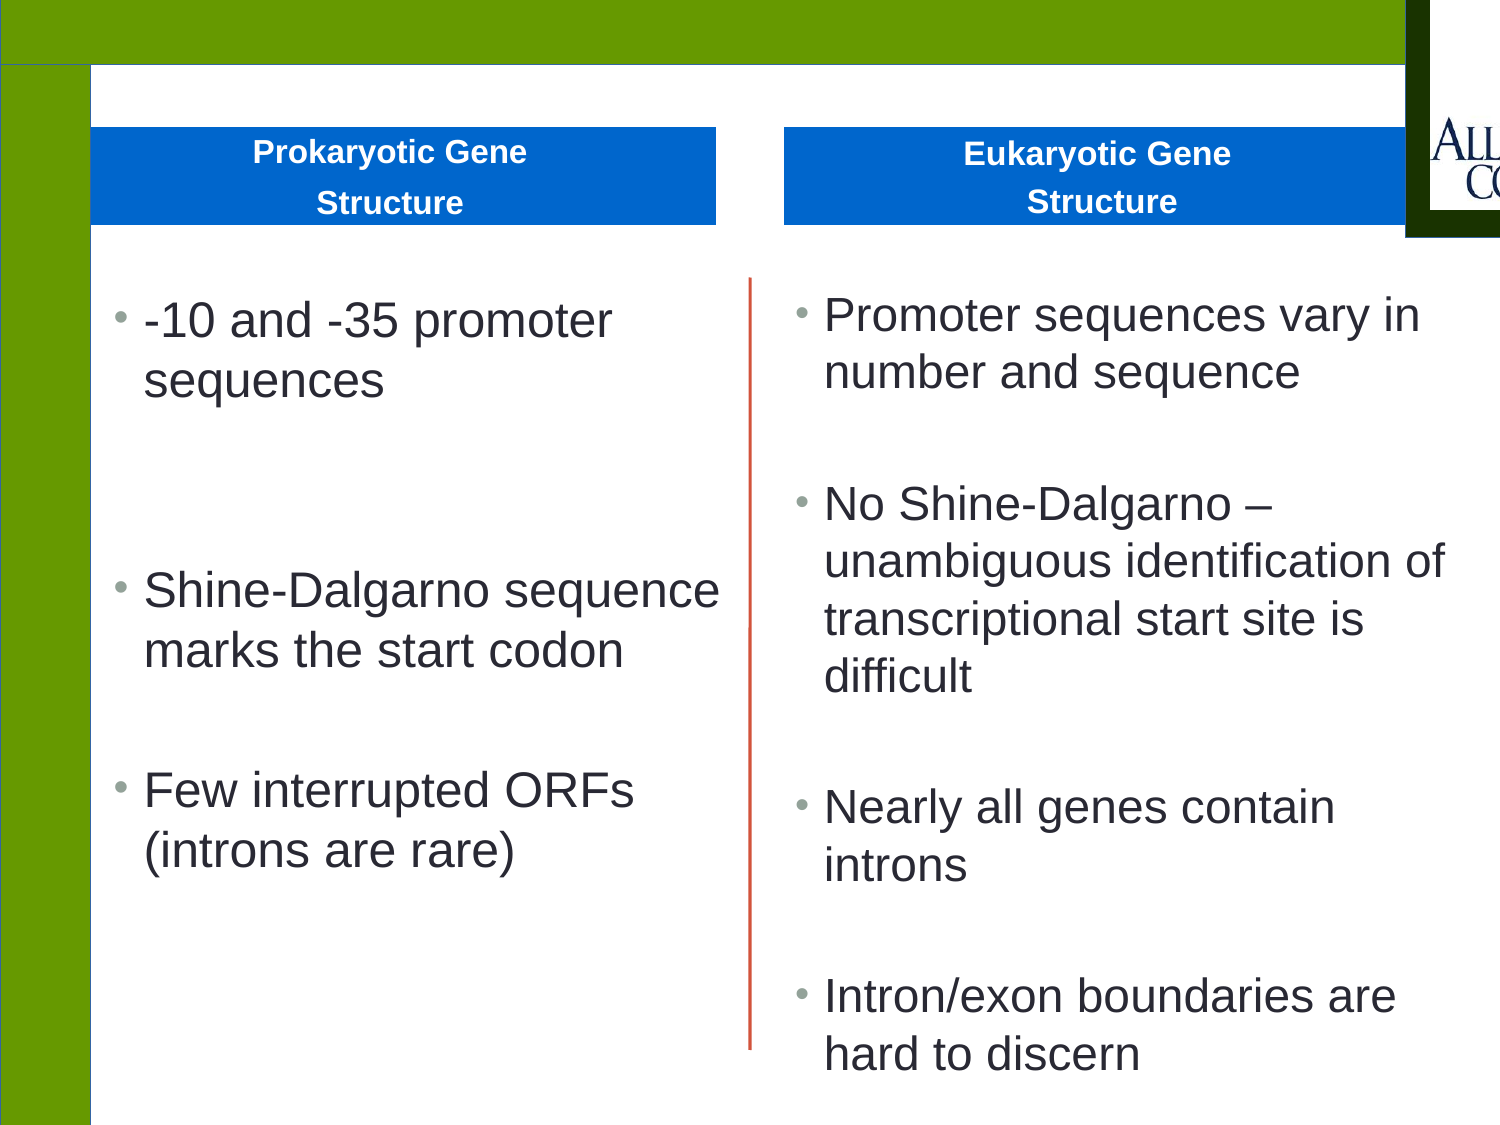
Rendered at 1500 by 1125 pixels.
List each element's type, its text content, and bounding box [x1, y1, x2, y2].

list -10 and -35 promoter sequences Shine-Dalgarno sequence marks the start codon Few interrupted ORFs (introns are rare) [98, 279, 744, 1049]
text_box [0, 0, 1500, 1125]
list Promoter sequences vary in number and sequence No Shine-Dalgarno – unambiguous identification of transcriptional start site is difficult Nearly all genes contain introns Intron/exon boundaries are hard to discern [780, 275, 1486, 1096]
list Eukaryotic Gene Structure [780, 123, 1405, 229]
picture [1430, 0, 1500, 210]
list Prokaryotic Gene Structure [91, 123, 720, 229]
